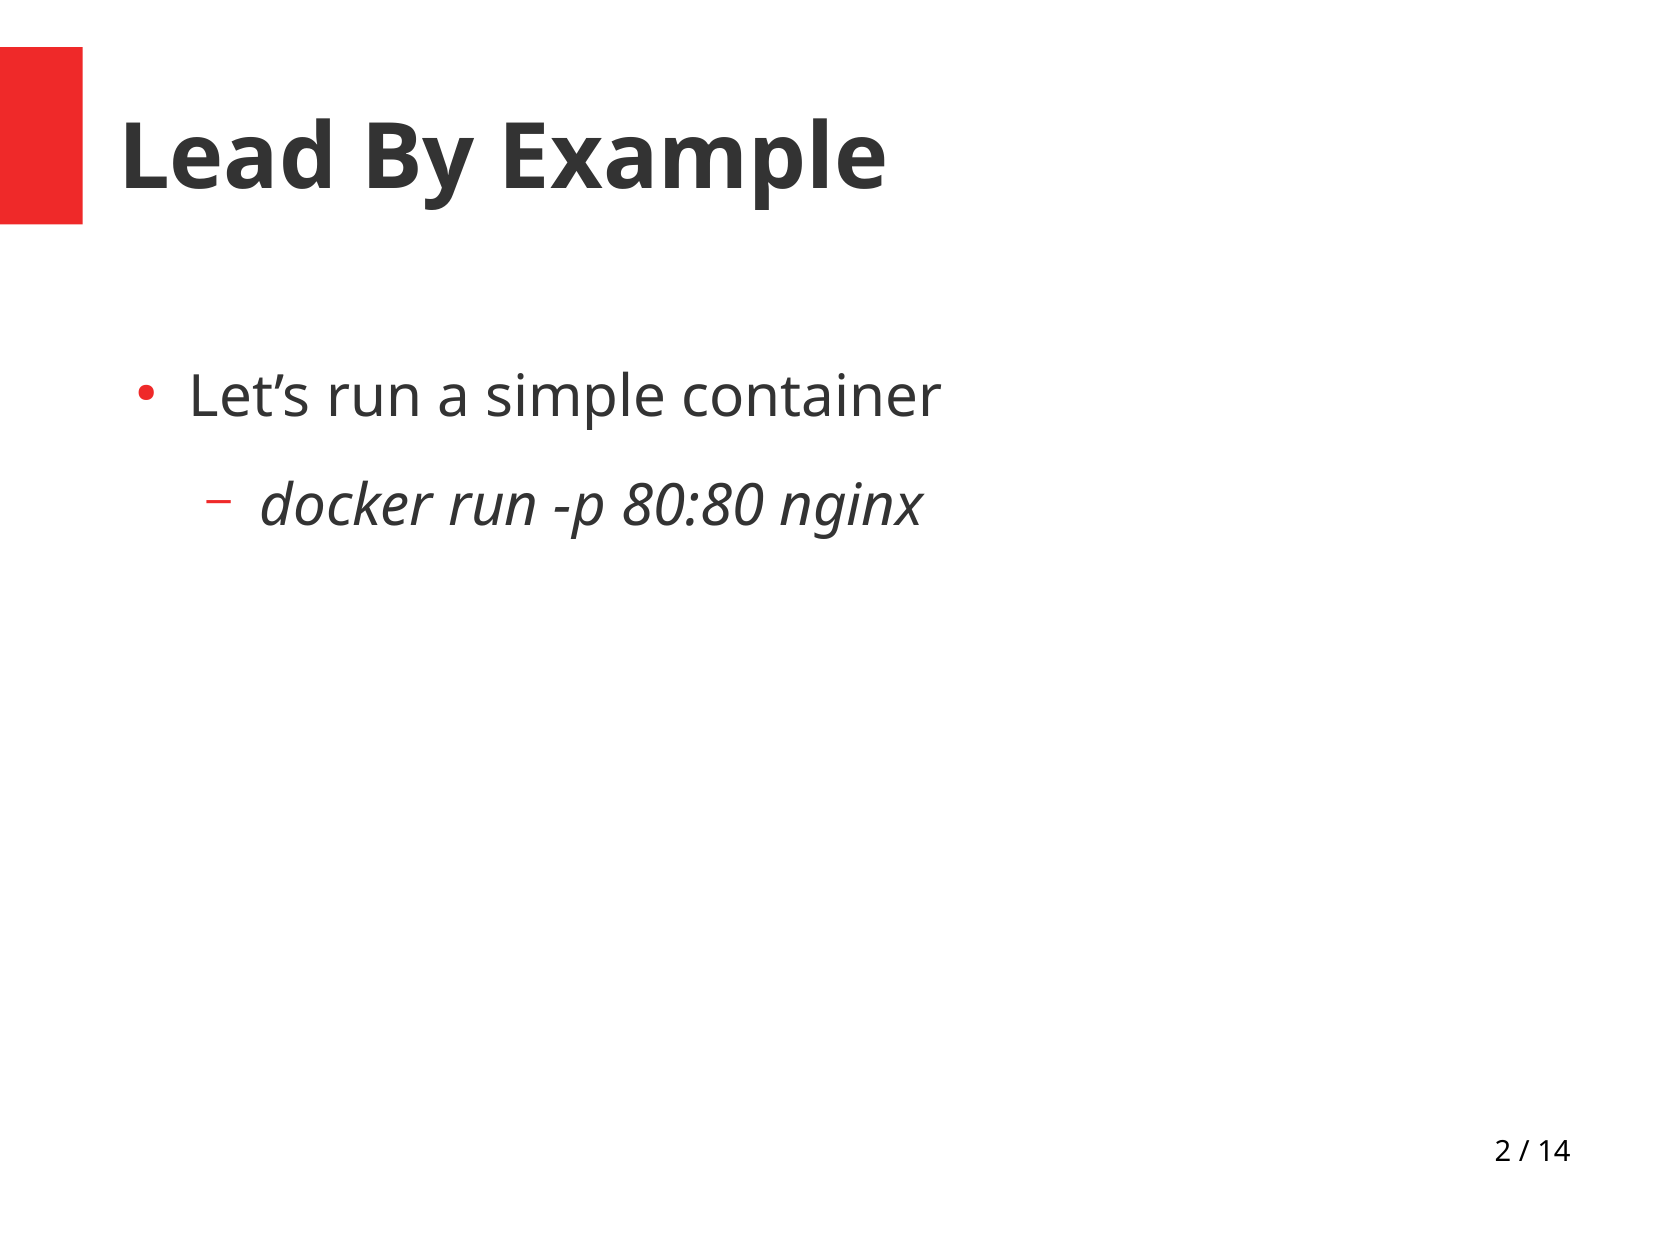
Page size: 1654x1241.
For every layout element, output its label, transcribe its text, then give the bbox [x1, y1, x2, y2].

list Let’s run a simple container docker run -p 80:80 nginx [118, 354, 1536, 1074]
title Lead By Example [118, 49, 1571, 257]
